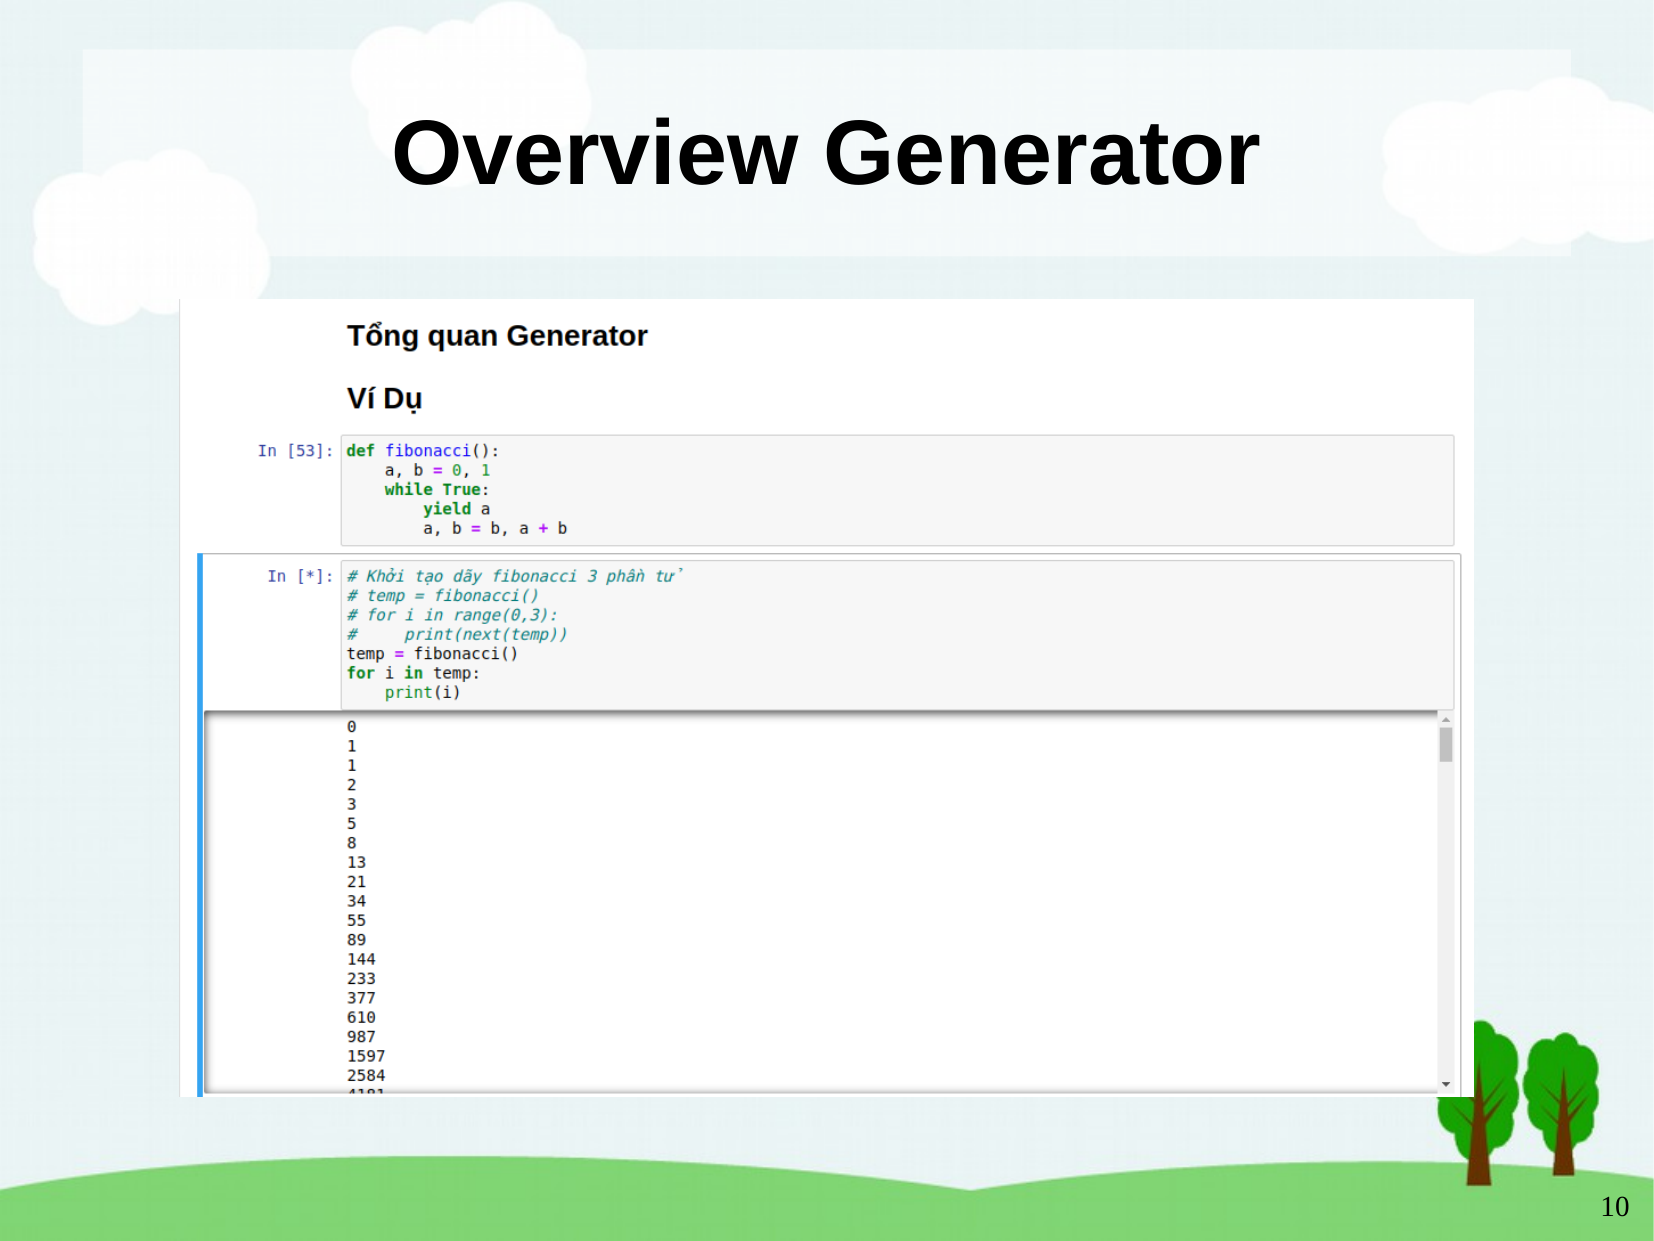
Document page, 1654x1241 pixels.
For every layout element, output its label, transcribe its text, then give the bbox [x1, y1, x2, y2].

picture [0, 0, 1654, 1241]
title Overview Generator [82, 49, 1571, 257]
